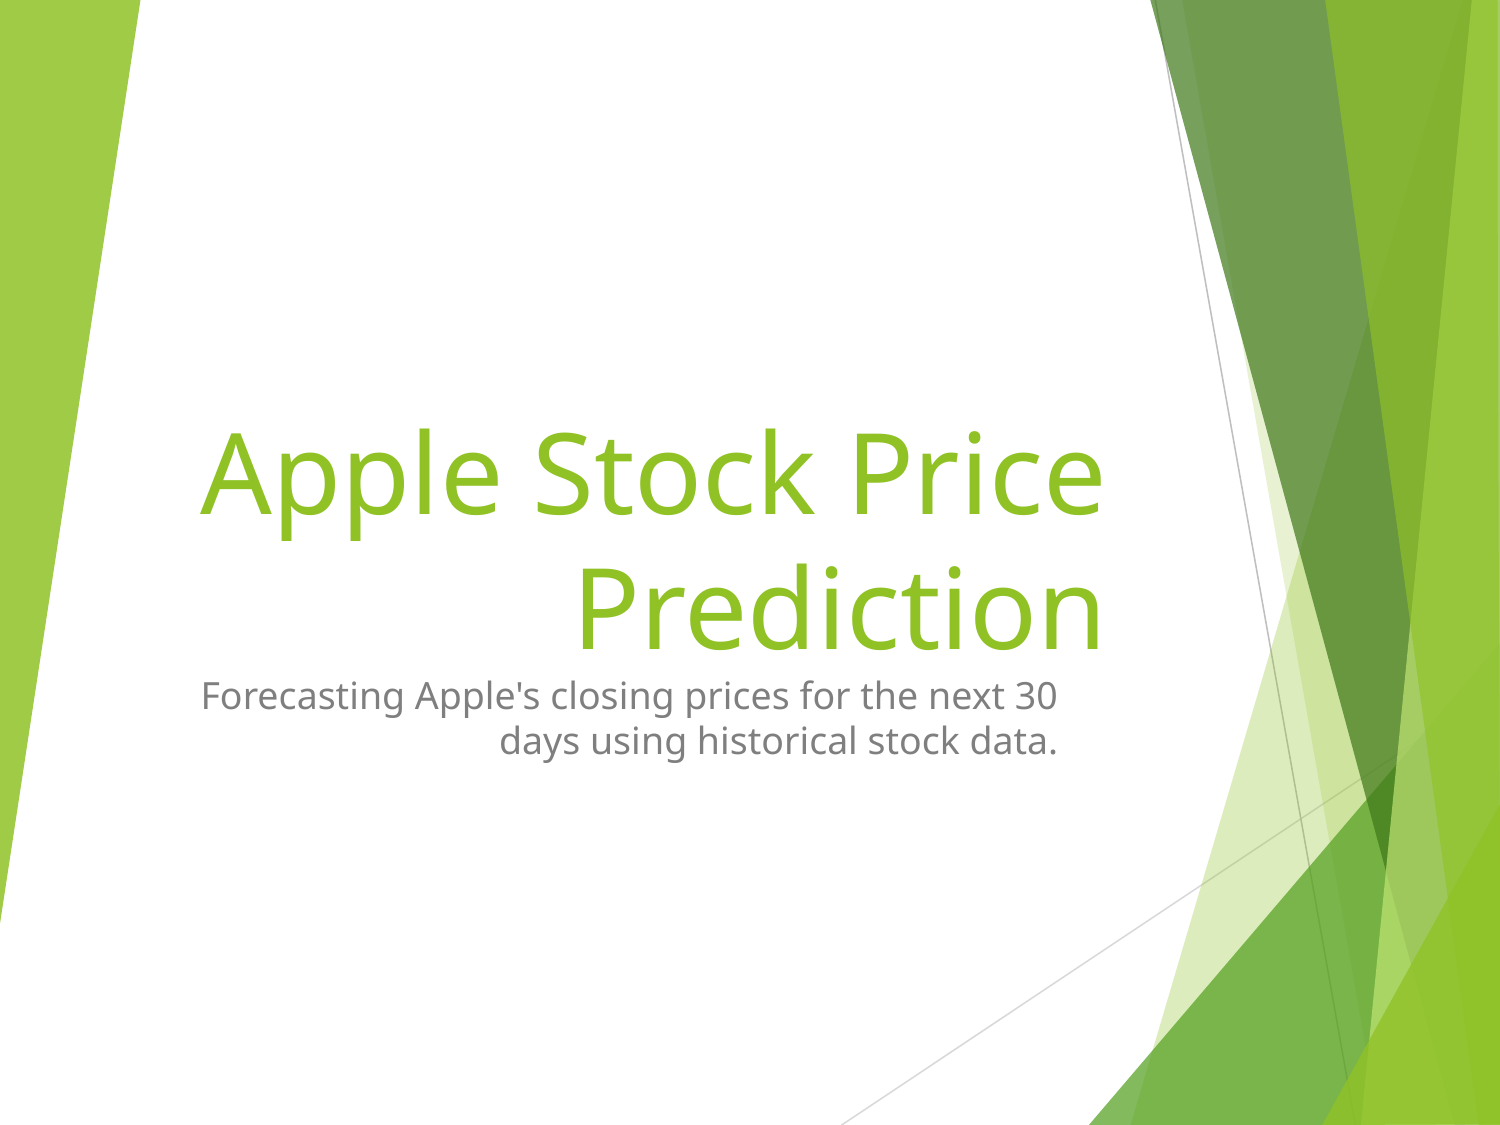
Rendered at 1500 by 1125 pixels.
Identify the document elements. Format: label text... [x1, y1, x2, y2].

subtitle Forecasting Apple's closing prices for the next 30 days using historical stock data. [185, 664, 1142, 845]
title Apple Stock Price Prediction [185, 394, 1142, 664]
